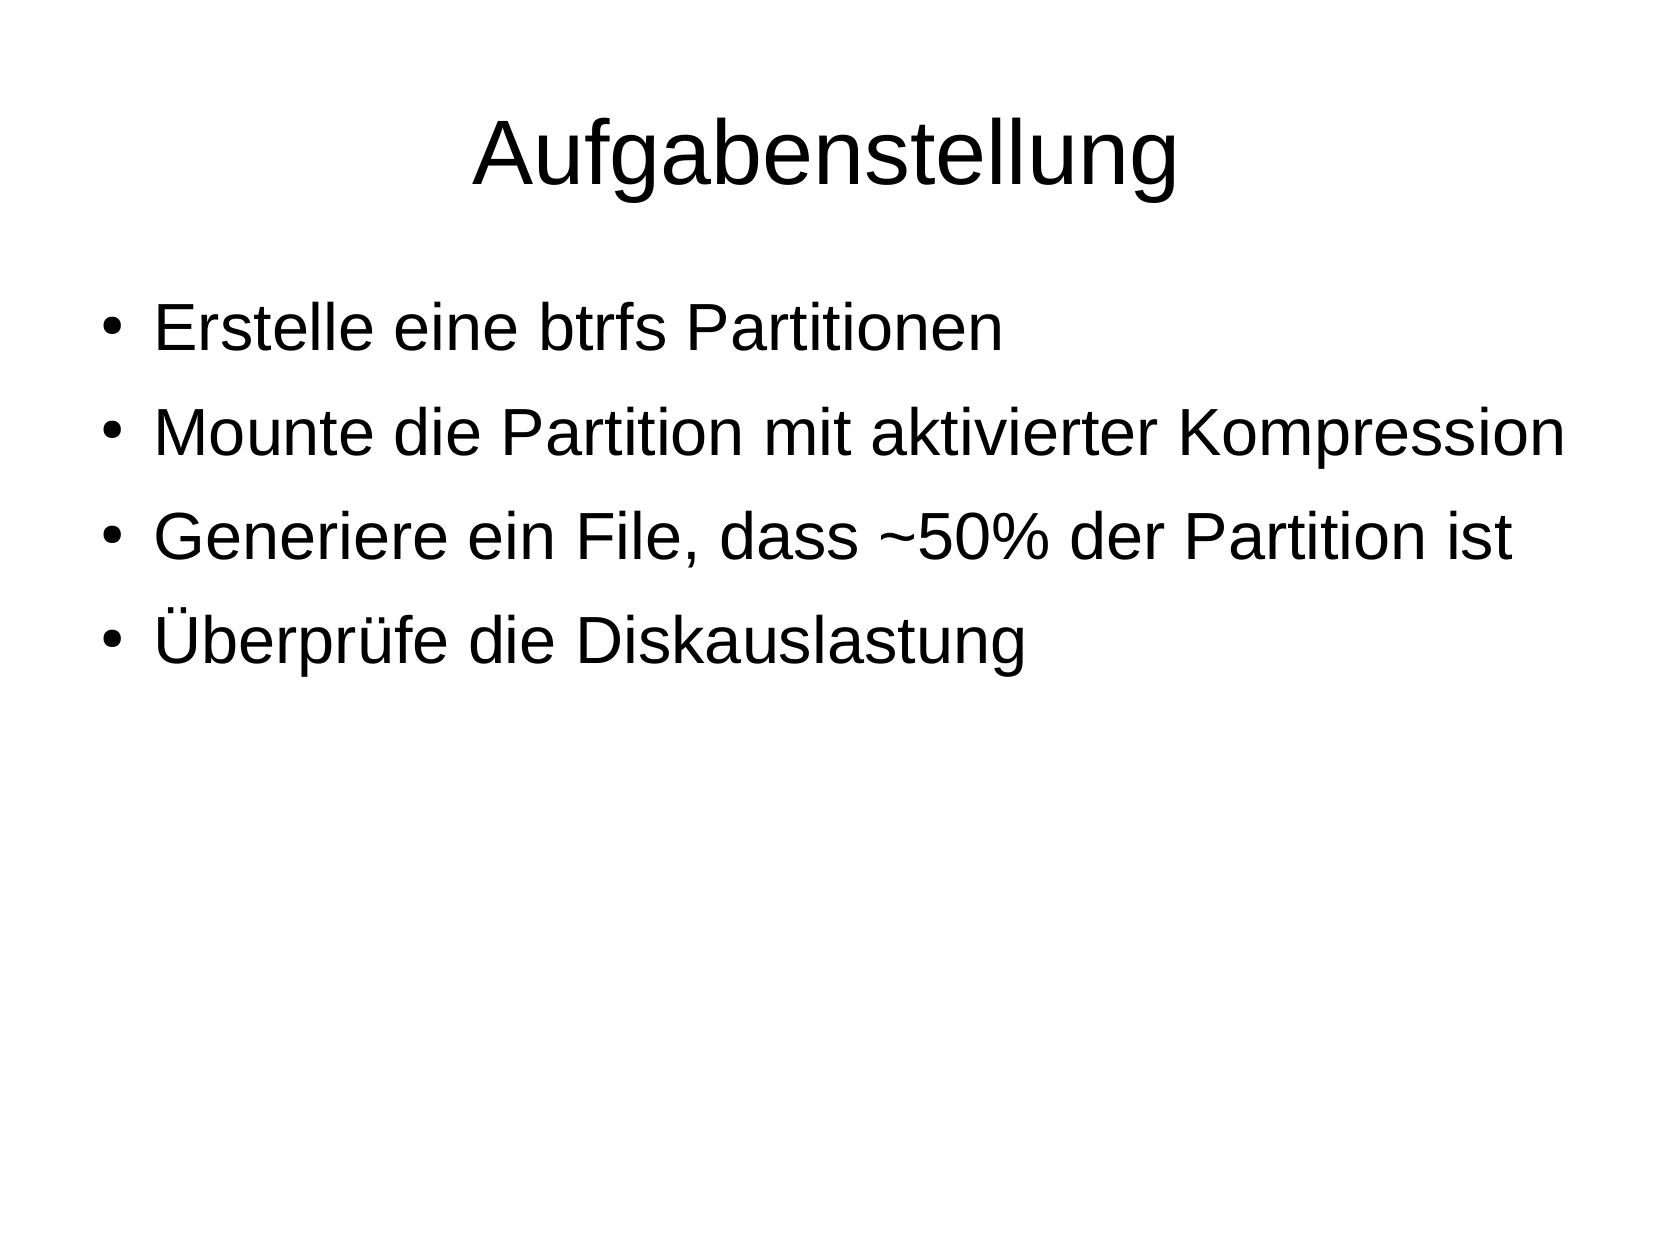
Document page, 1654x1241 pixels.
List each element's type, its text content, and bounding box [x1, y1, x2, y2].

list Erstelle eine btrfs Partitionen Mounte die Partition mit aktivierter Kompression Generiere ein File, dass ~50% der Partition ist Überprüfe die Diskauslastung [82, 290, 1571, 1010]
title Aufgabenstellung [82, 49, 1571, 257]
